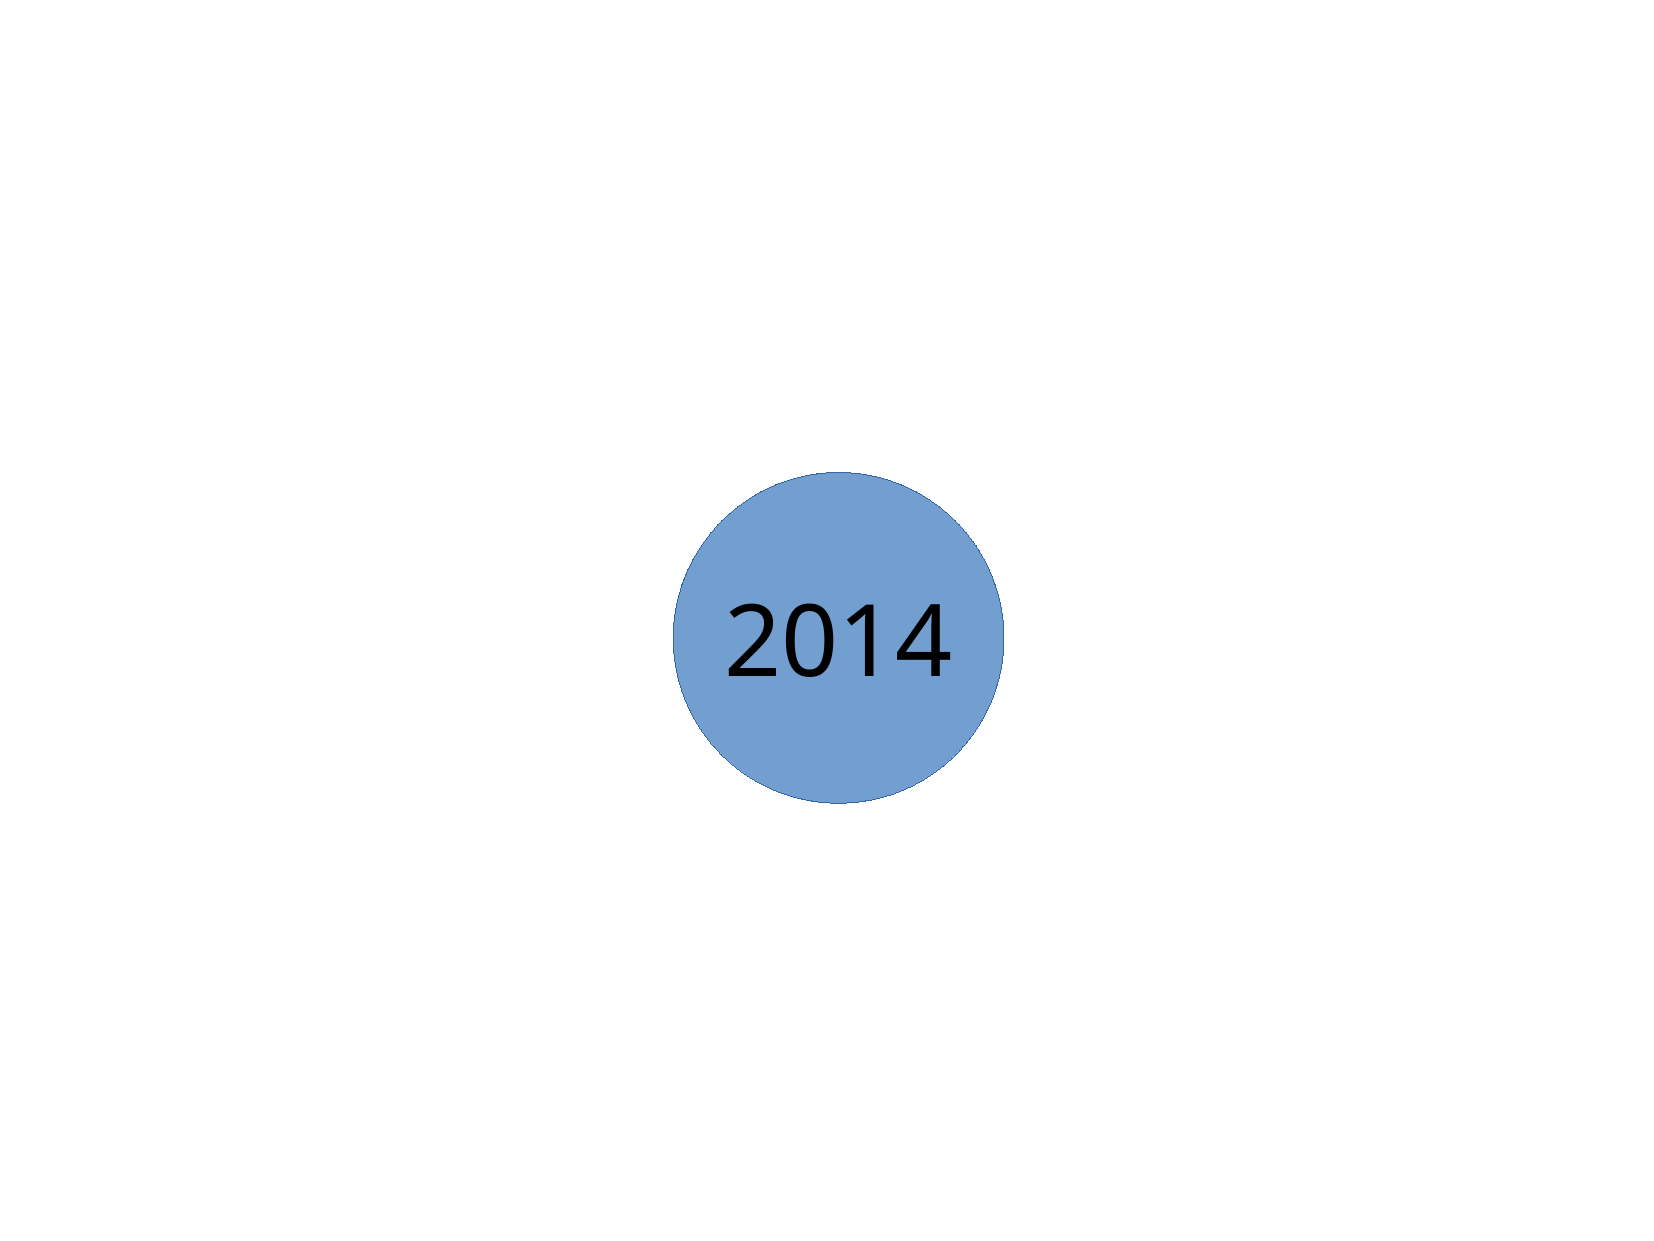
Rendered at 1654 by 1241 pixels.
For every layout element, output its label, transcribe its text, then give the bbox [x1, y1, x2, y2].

text_box 2014 [673, 472, 1004, 804]
